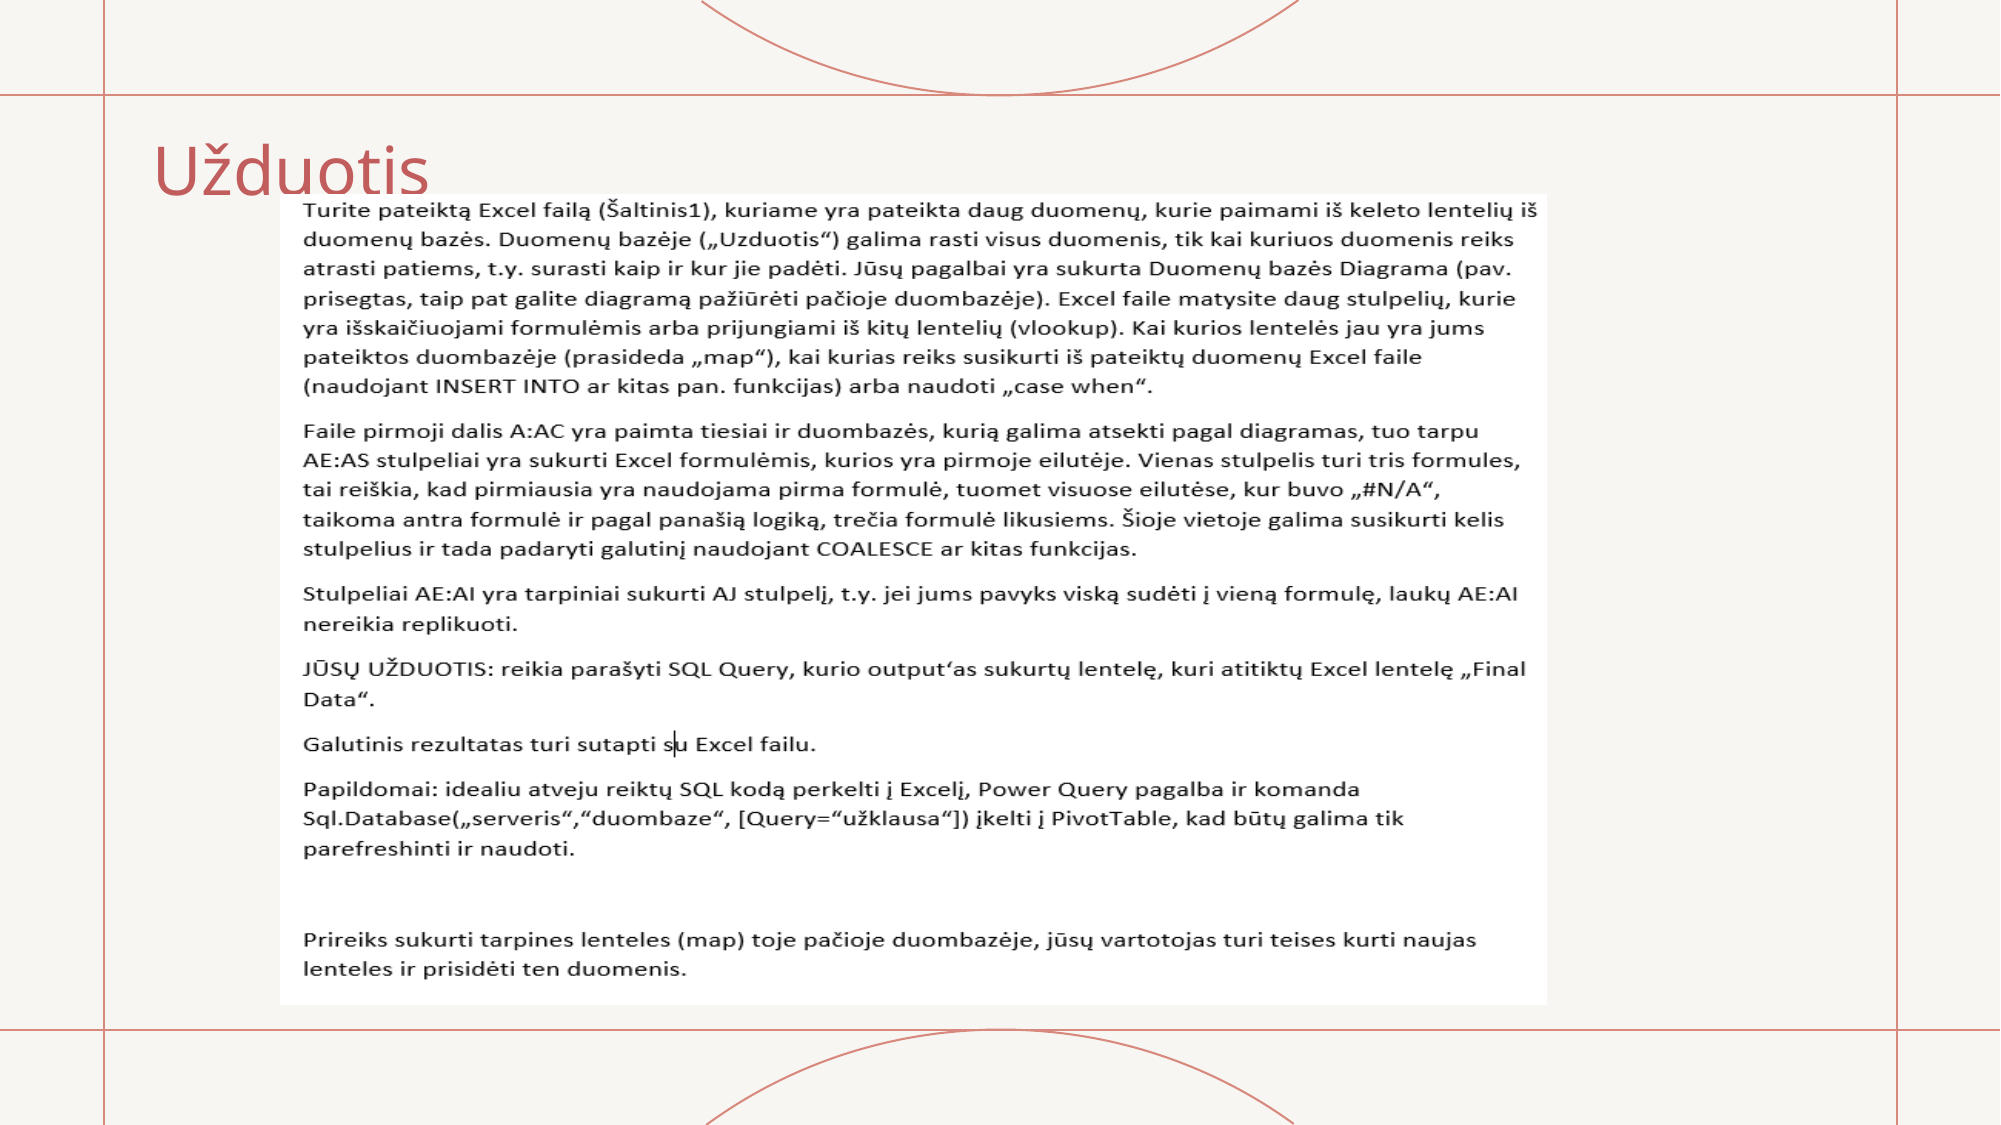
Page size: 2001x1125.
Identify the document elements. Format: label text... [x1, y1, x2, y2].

title Užduotis [137, 120, 1863, 299]
picture [280, 194, 1547, 1006]
